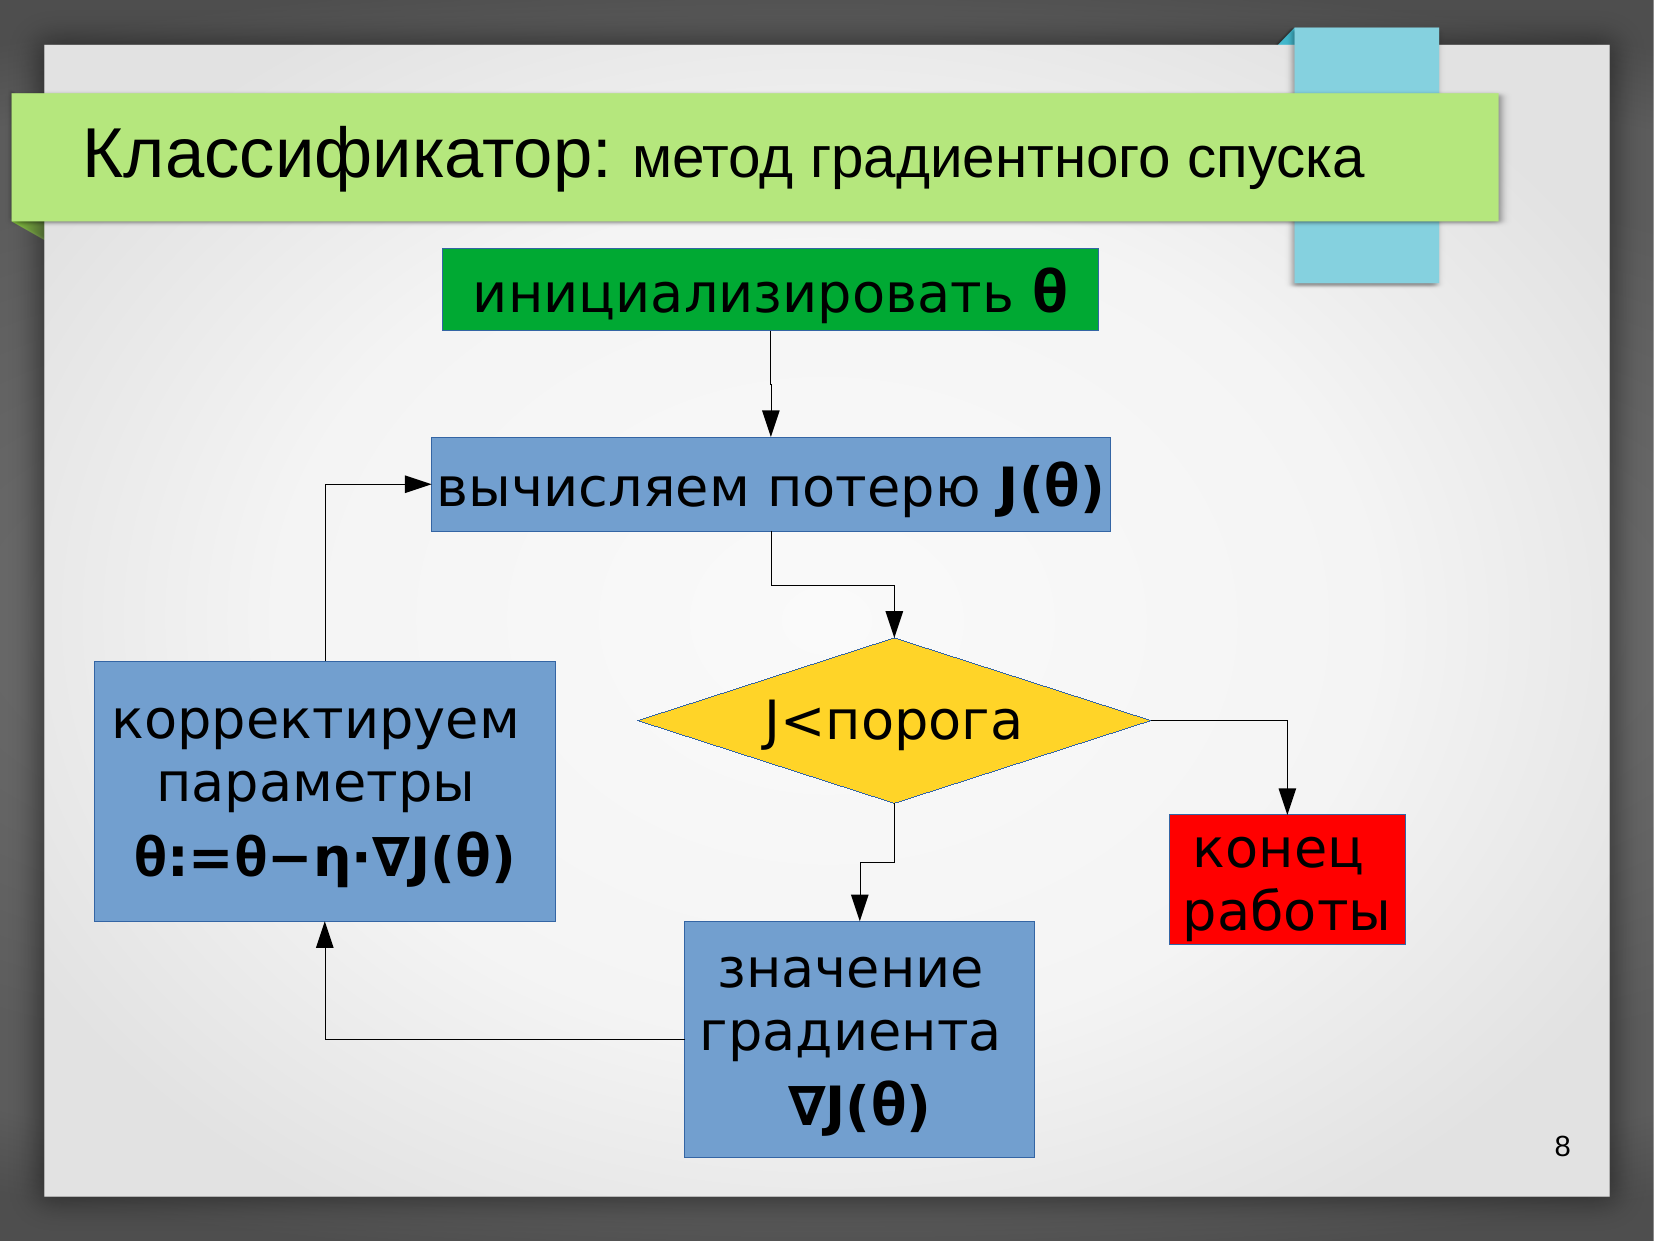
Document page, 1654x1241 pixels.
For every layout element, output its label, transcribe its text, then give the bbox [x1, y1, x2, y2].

title Классификатор: метод градиентного спуска [82, 49, 1571, 257]
text_box вычисляем потерю J(θ) [431, 437, 1111, 532]
text_box корректируем параметры θ:=θ−η⋅∇J(θ) [94, 661, 556, 922]
picture [0, 0, 1654, 1241]
text_box J<порога [637, 637, 1150, 804]
text_box конец работы [1169, 814, 1406, 945]
text_box инициализировать θ [442, 248, 1099, 331]
text_box значение градиента ∇J(θ) [684, 921, 1035, 1158]
